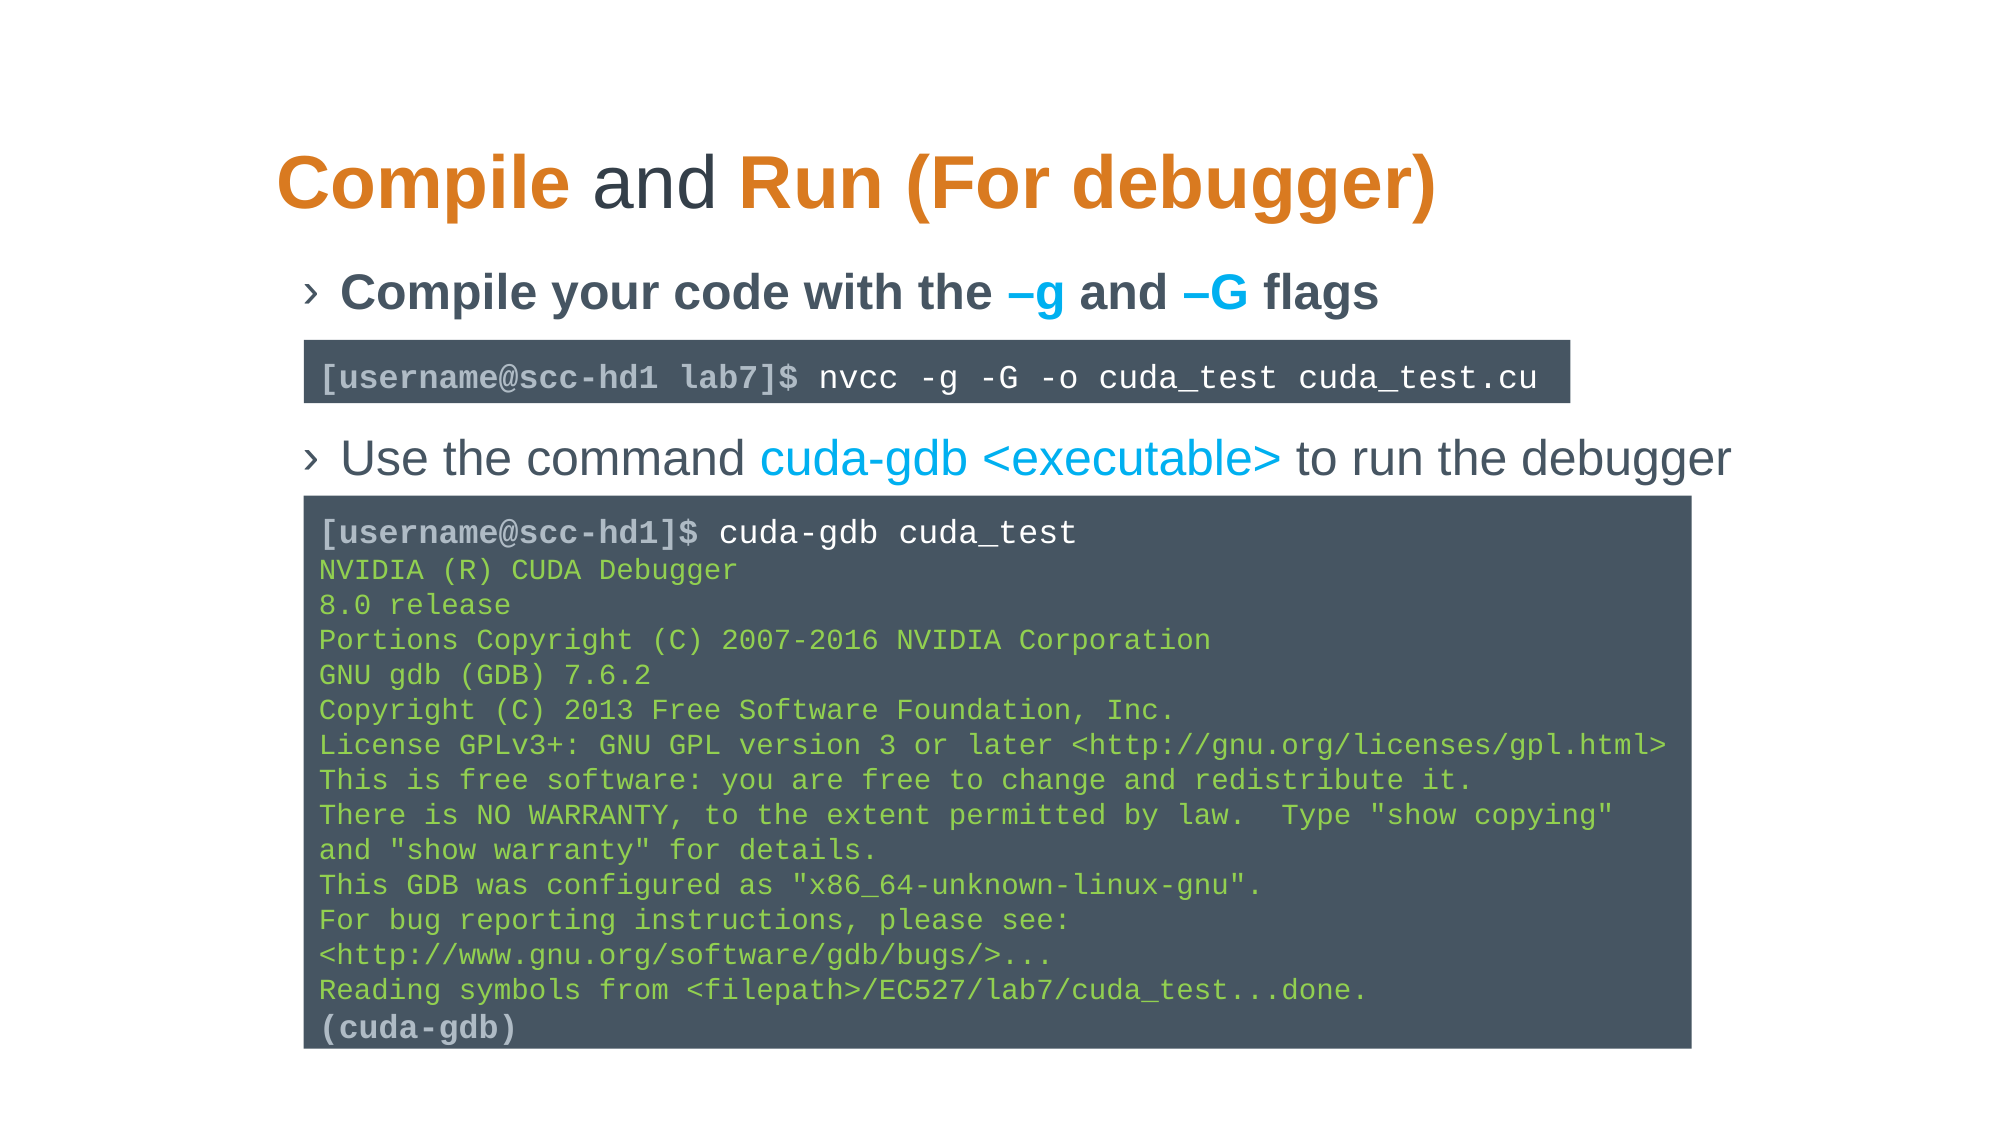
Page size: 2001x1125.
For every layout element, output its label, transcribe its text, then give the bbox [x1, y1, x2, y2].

text_box [username@scc-hd1]$ cuda-gdb cuda_test NVIDIA (R) CUDA Debugger 8.0 release Portions Copyright (C) 2007-2016 NVIDIA Corporation GNU gdb (GDB) 7.6.2 Copyright (C) 2013 Free Software Foundation, Inc. License GPLv3+: GNU GPL version 3 or later <http://gnu.org/licenses/gpl.html> This is free software: you are free to change and redistribute it. There is NO WARRANTY, to the extent permitted by law. Type "show copying" and "show warranty" for details. This GDB was configured as "x86_64-unknown-linux-gnu". For bug reporting instructions, please see: <http://www.gnu.org/software/gdb/bugs/>... Reading symbols from <filepath>/EC527/lab7/cuda_test...done. (cuda-gdb) [303, 495, 1692, 1049]
text_box [username@scc-hd1 lab7]$ nvcc -g -G -o cuda_test cuda_test.cu [303, 339, 1571, 404]
text_box Compile your code with the –g and –G flags Use the command cuda-gdb <executable> to run the debugger [250, 258, 1878, 985]
text_box Compile and Run (For debugger) [261, 29, 1867, 233]
